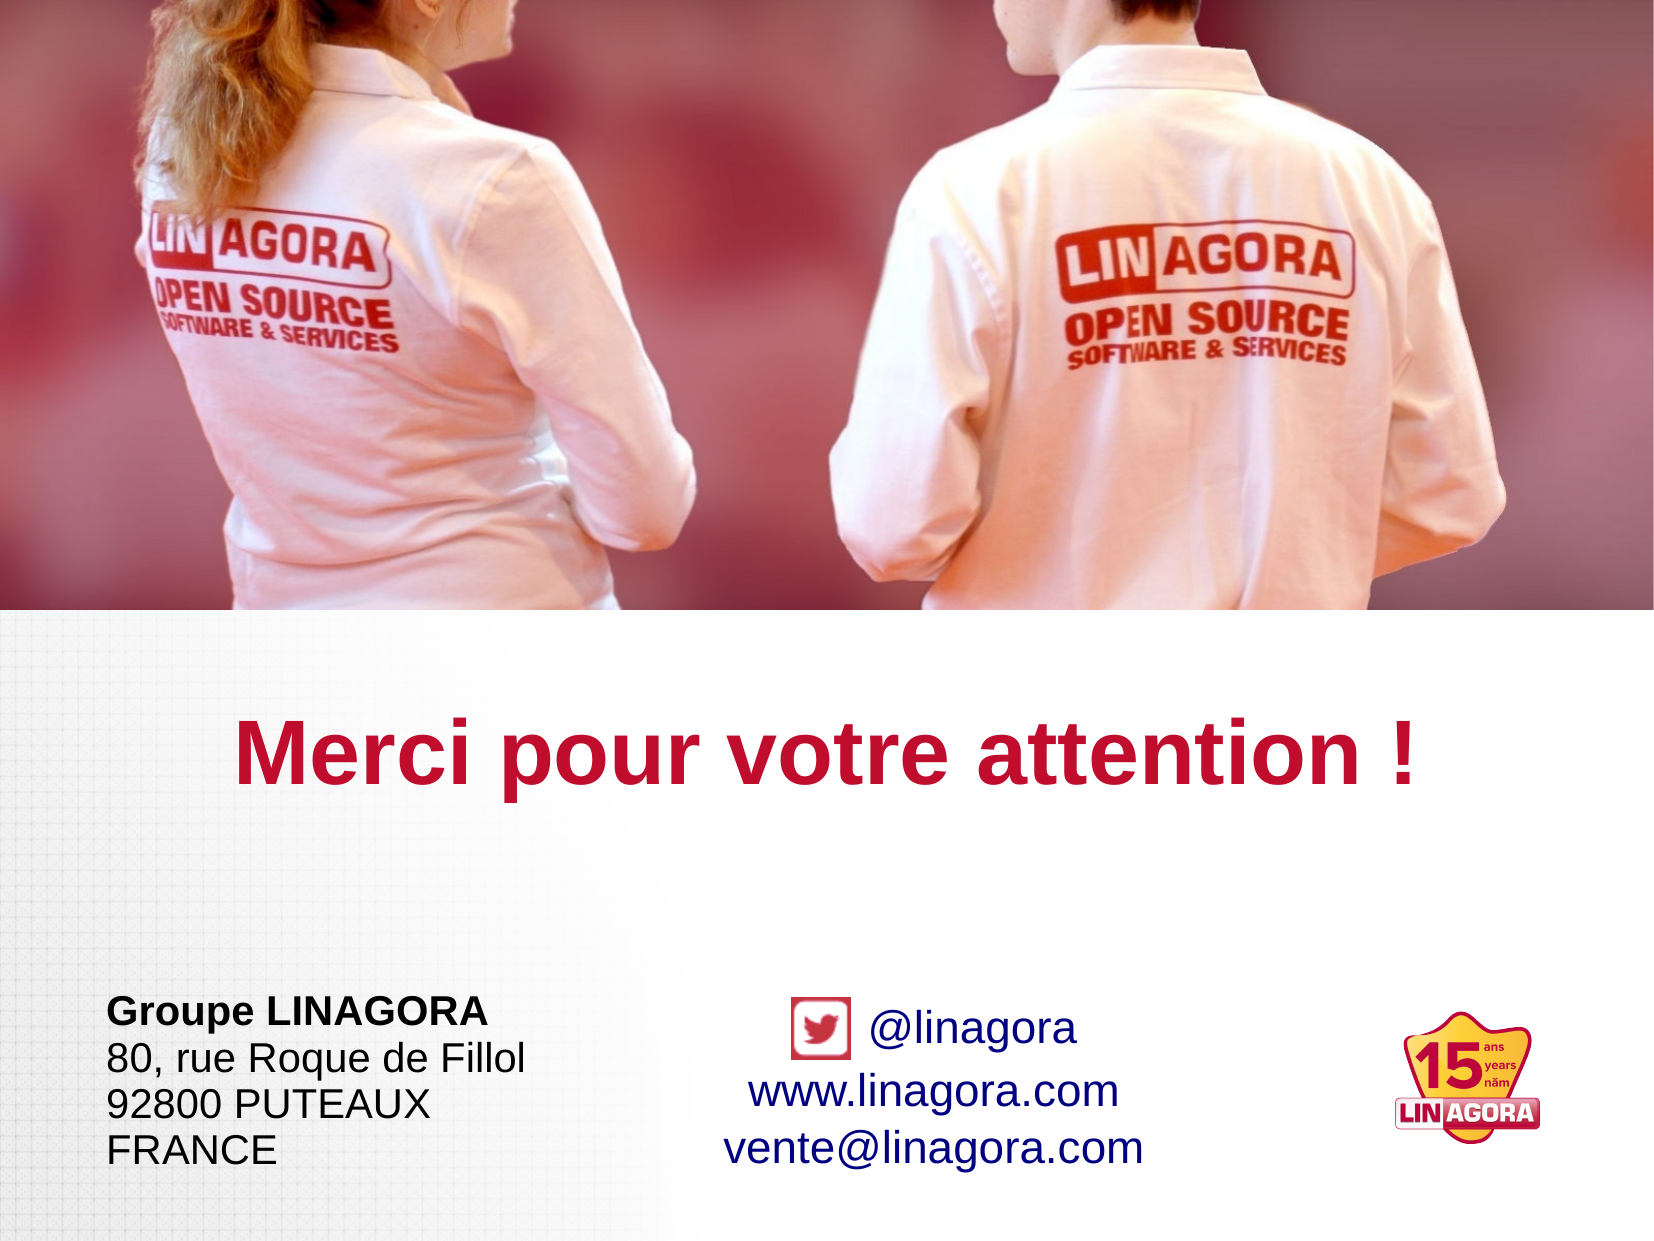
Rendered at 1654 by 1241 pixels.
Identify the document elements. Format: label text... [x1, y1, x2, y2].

picture [0, 0, 1654, 1241]
text_box @linagora www.linagora.com vente@linagora.com [708, 977, 1270, 1182]
title Merci pour votre attention ! [118, 649, 1536, 857]
picture [791, 997, 851, 1061]
picture [1393, 1003, 1542, 1152]
text_box Groupe LINAGORA 80, rue Roque de Fillol 92800 PUTEAUX FRANCE [106, 977, 609, 1182]
